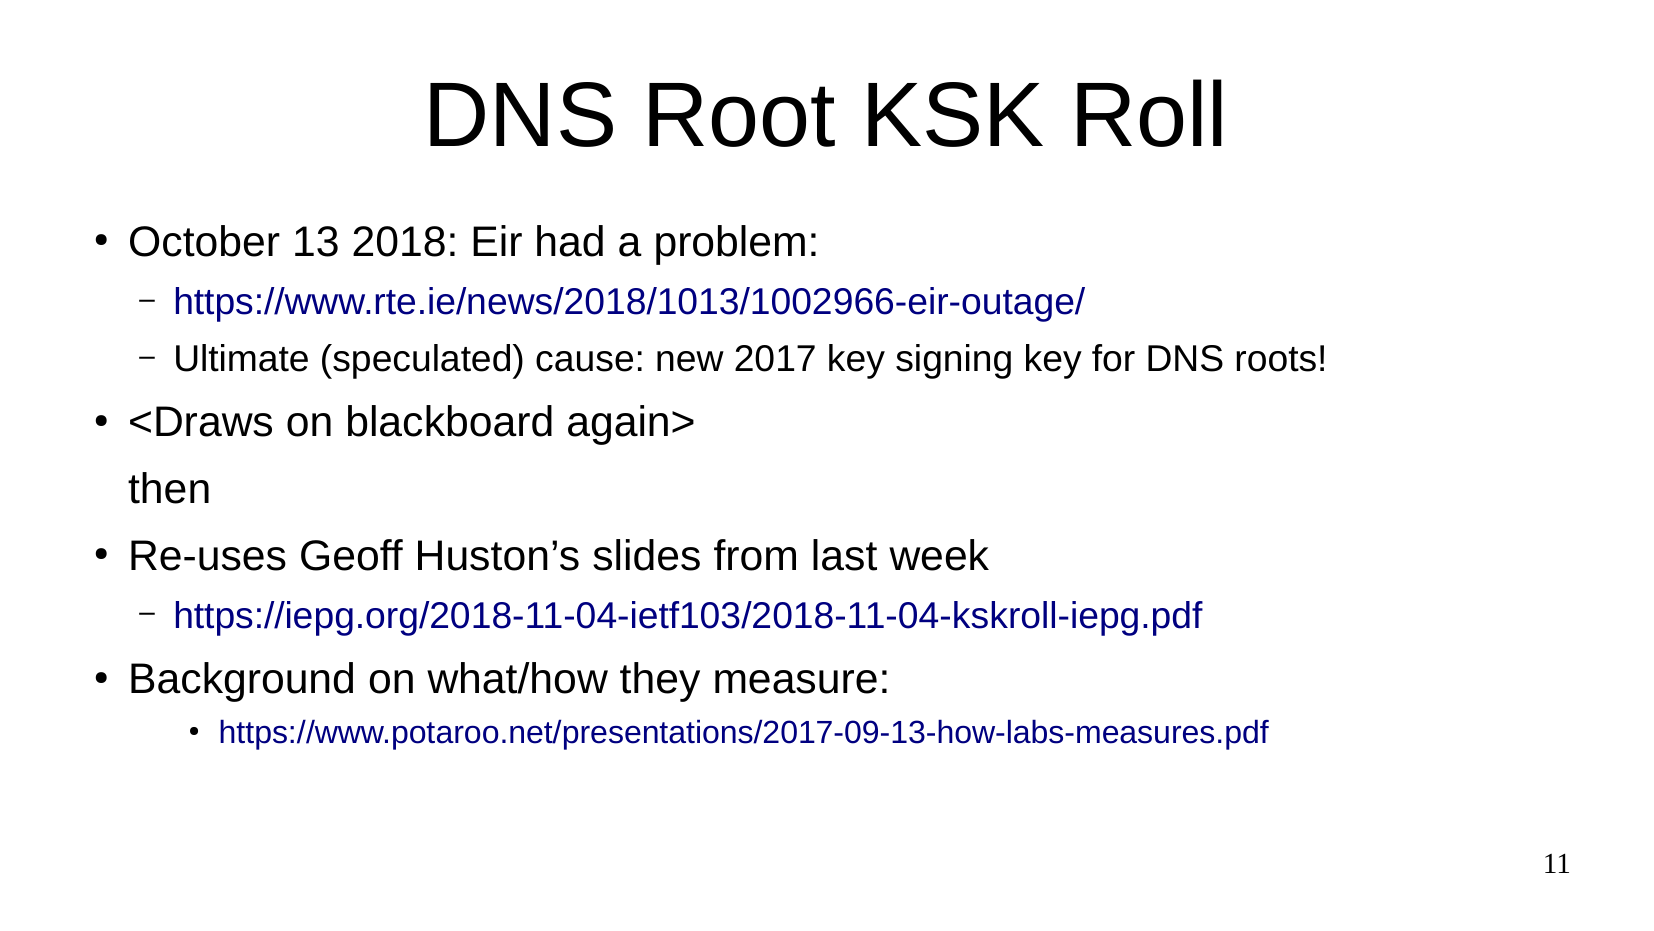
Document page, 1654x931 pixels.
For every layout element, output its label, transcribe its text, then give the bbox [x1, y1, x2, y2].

list October 13 2018: Eir had a problem: https://www.rte.ie/news/2018/1013/1002966-eir-outage/ Ultimate (speculated) cause: new 2017 key signing key for DNS roots! <Draws on blackboard again> then Re-uses Geoff Huston’s slides from last week https://iepg.org/2018-11-04-ietf103/2018-11-04-kskroll-iepg.pdf Background on what/how they measure: https://www.potaroo.net/presentations/2017-09-13-how-labs-measures.pdf [82, 217, 1571, 758]
title DNS Root KSK Roll [82, 37, 1571, 193]
